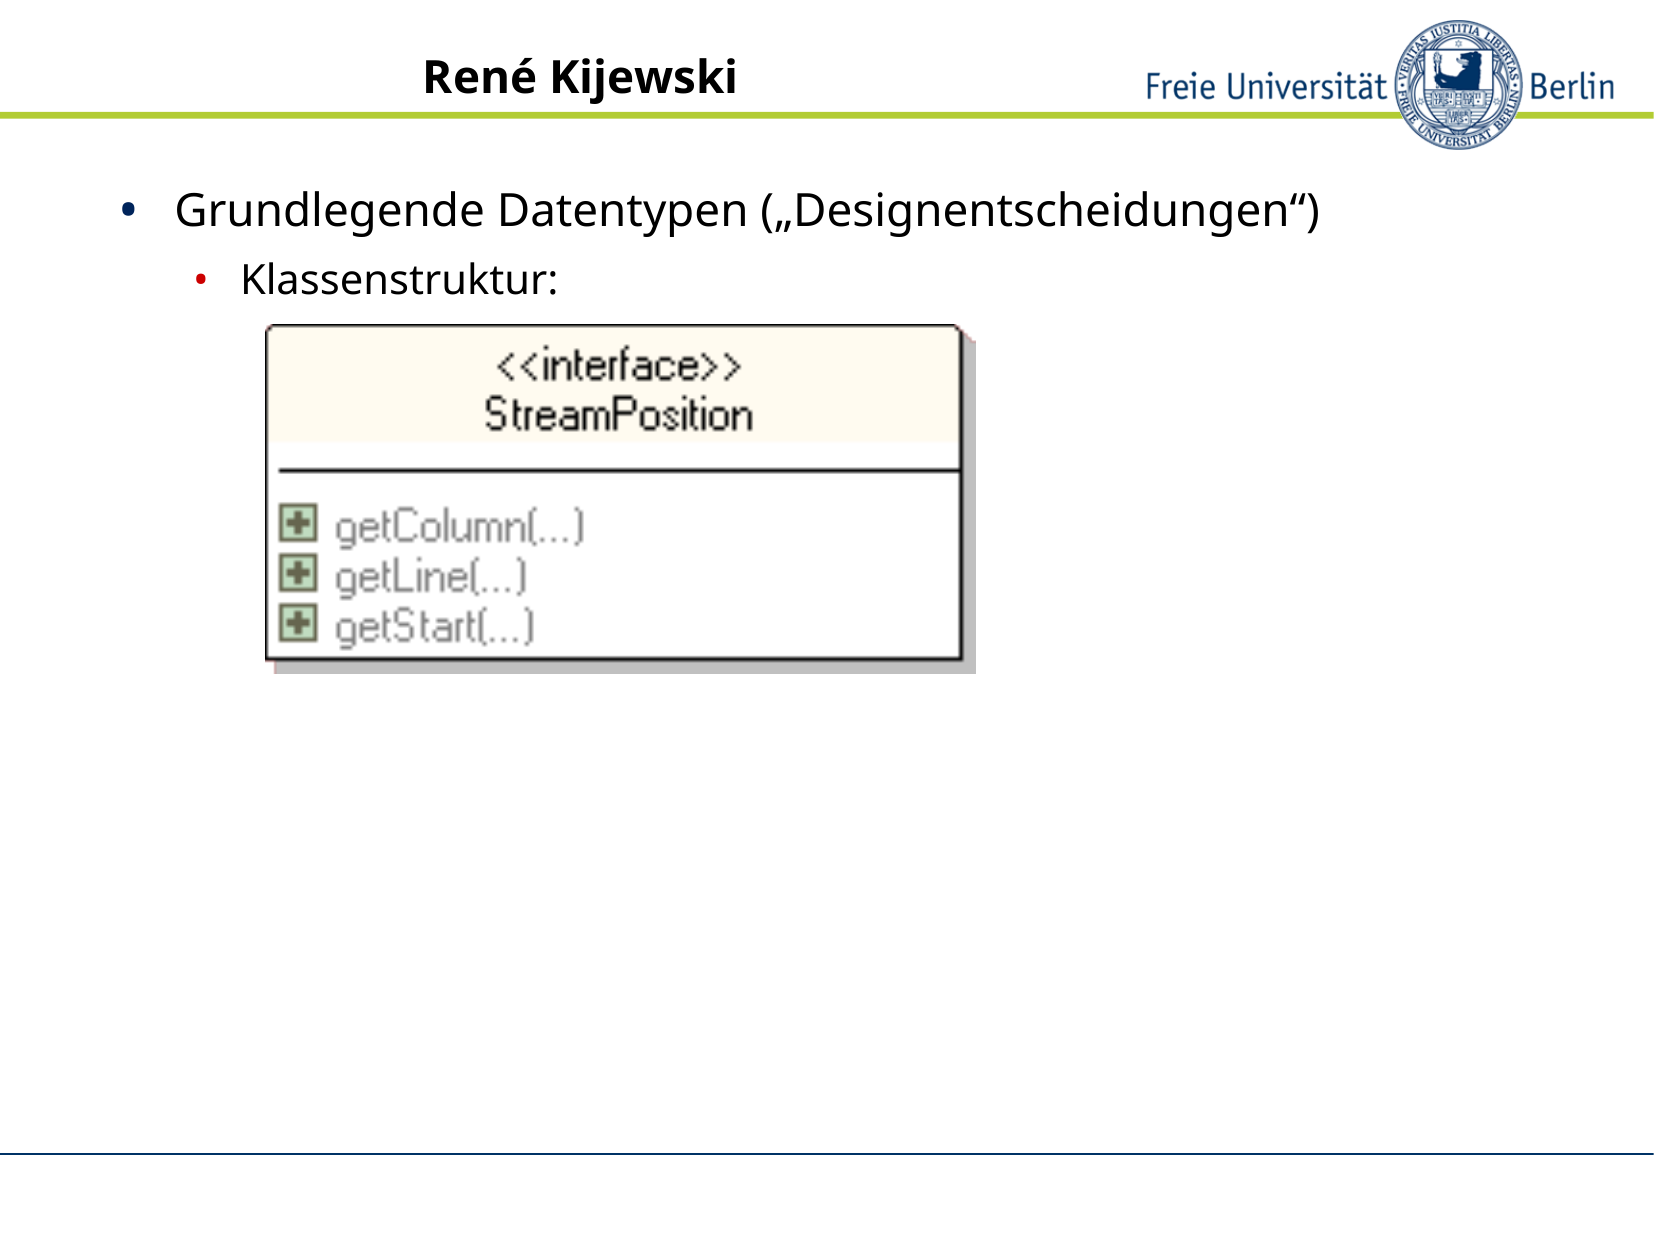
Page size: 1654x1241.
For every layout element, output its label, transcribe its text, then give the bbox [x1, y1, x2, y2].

list Grundlegende Datentypen („Designentscheidungen“) Klassenstruktur: [118, 177, 1421, 680]
picture [265, 324, 976, 674]
title René Kijewski [422, 0, 1654, 152]
